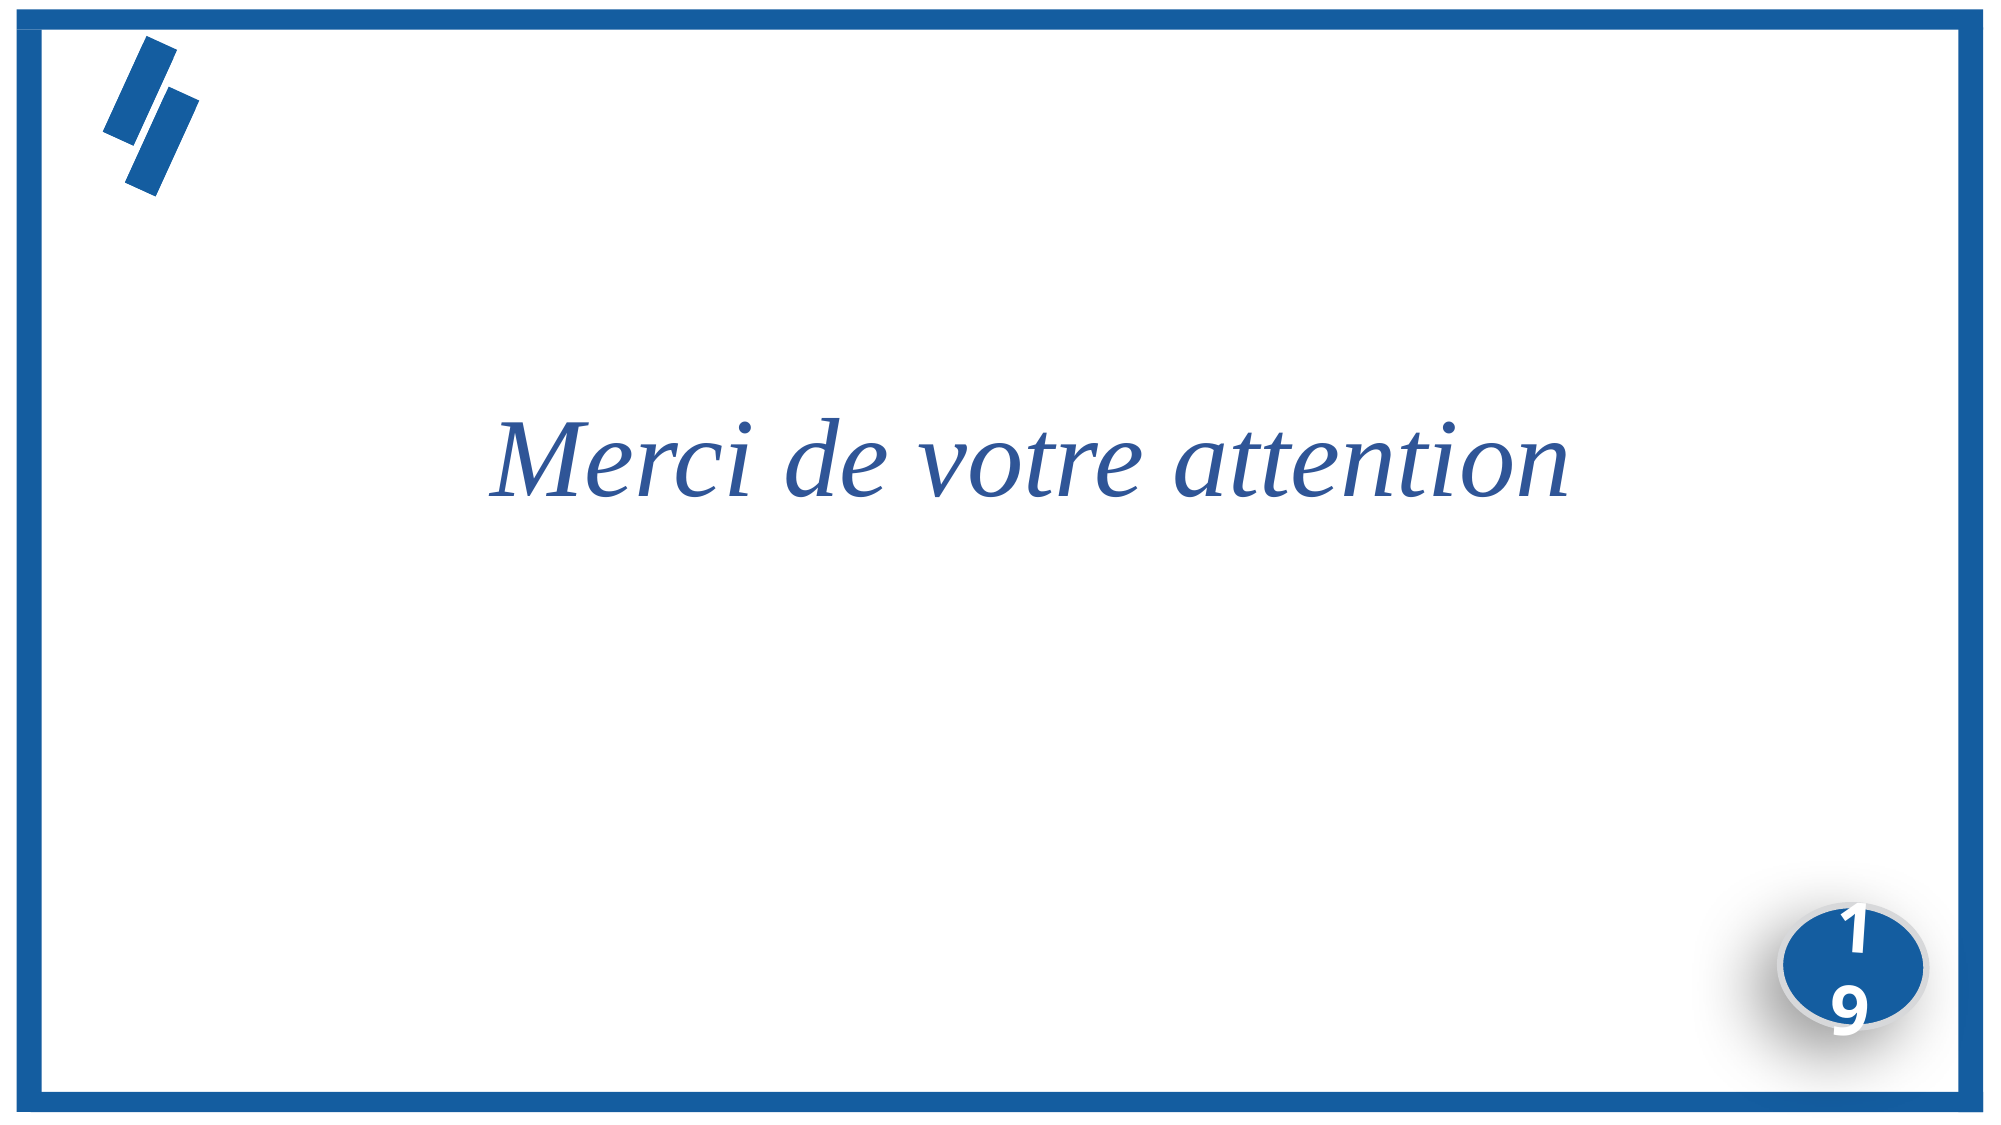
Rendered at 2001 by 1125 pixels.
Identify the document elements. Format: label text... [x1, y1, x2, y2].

text_box [16, 9, 1984, 1113]
text_box 19 [1843, 994, 1857, 1010]
text_box 19 [1780, 905, 1927, 1028]
text_box Merci de votre attention [311, 271, 1753, 631]
